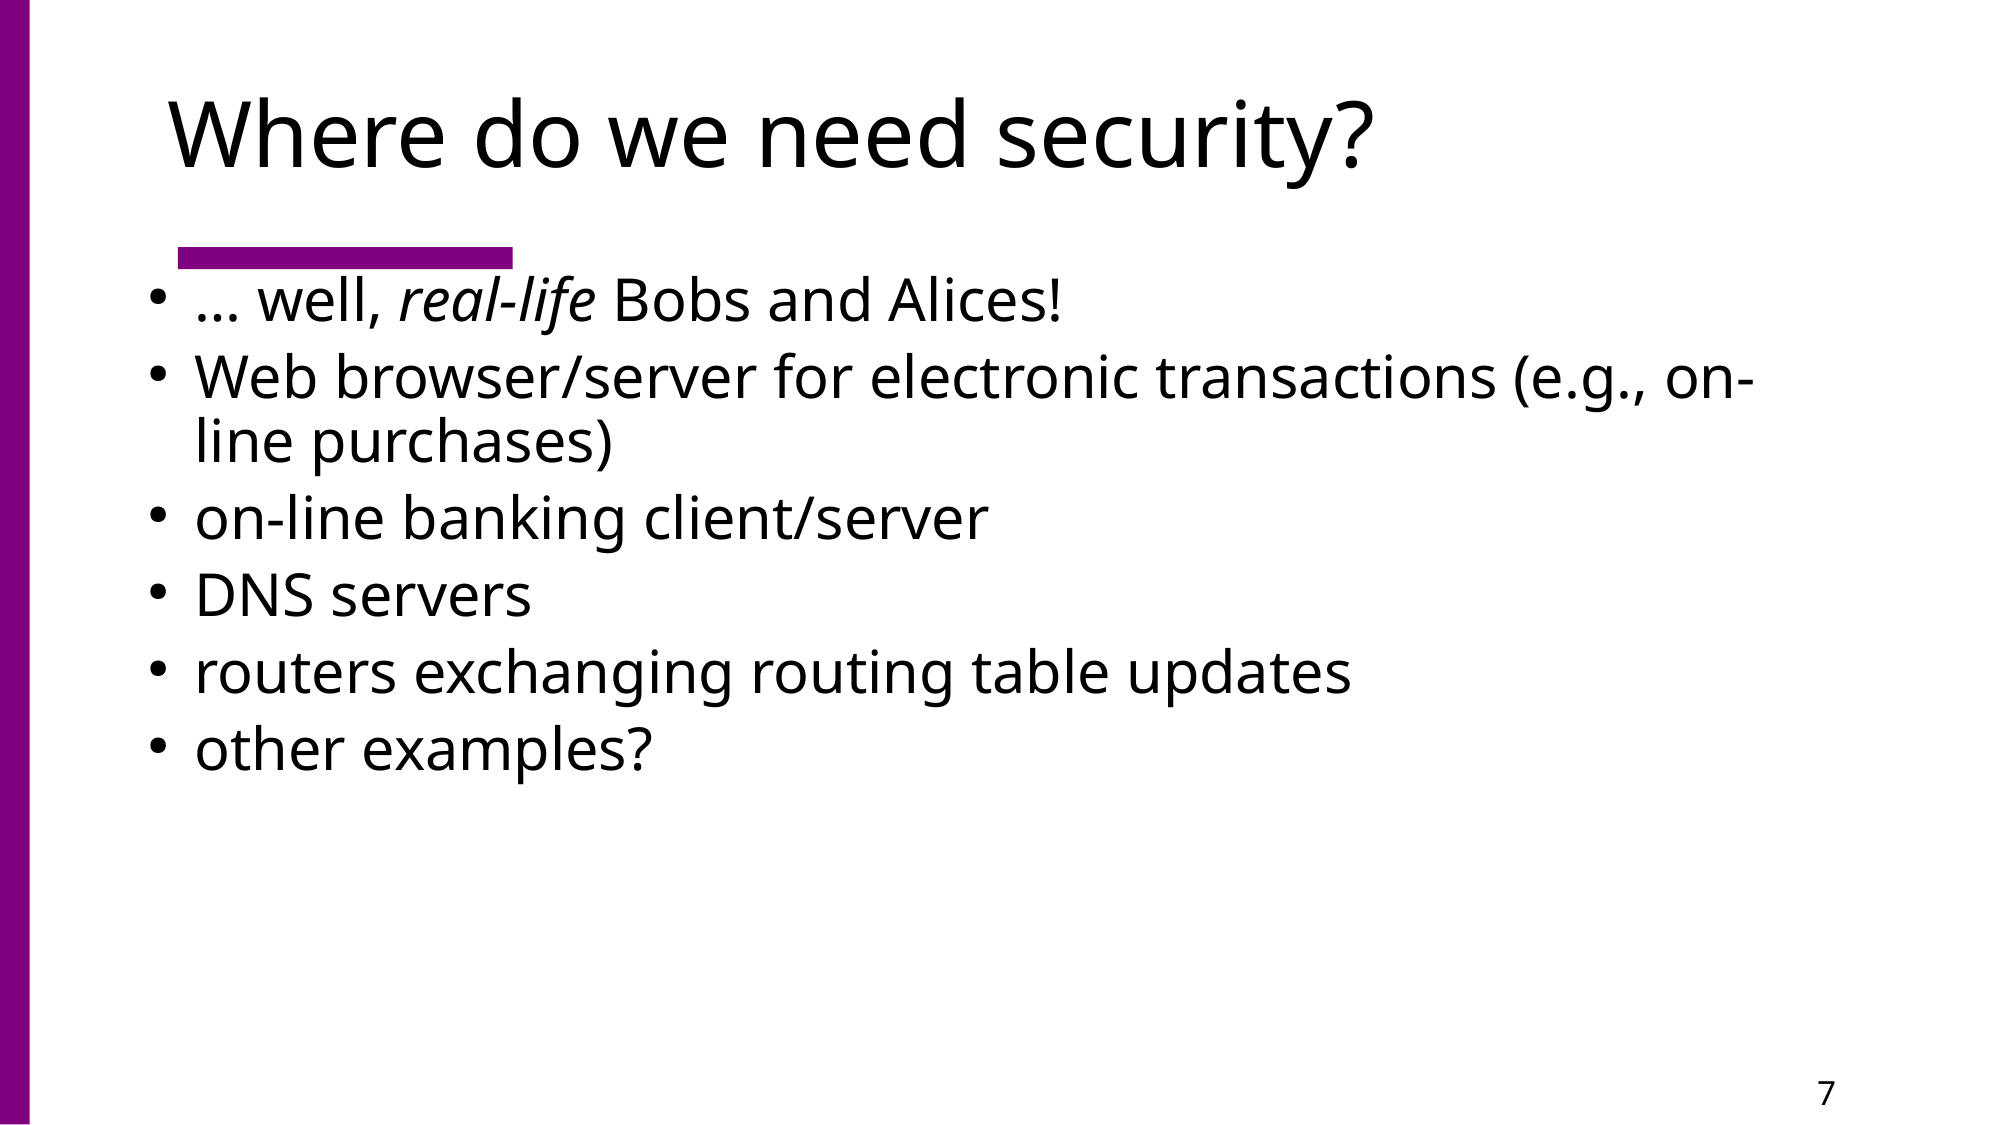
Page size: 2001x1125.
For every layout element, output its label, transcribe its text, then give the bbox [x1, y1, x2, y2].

title Where do we need security? [116, 37, 1817, 225]
list … well, real-life Bobs and Alices! Web browser/server for electronic transactions (e.g., on-line purchases) on-line banking client/server DNS servers routers exchanging routing table updates other examples? [116, 262, 1817, 794]
